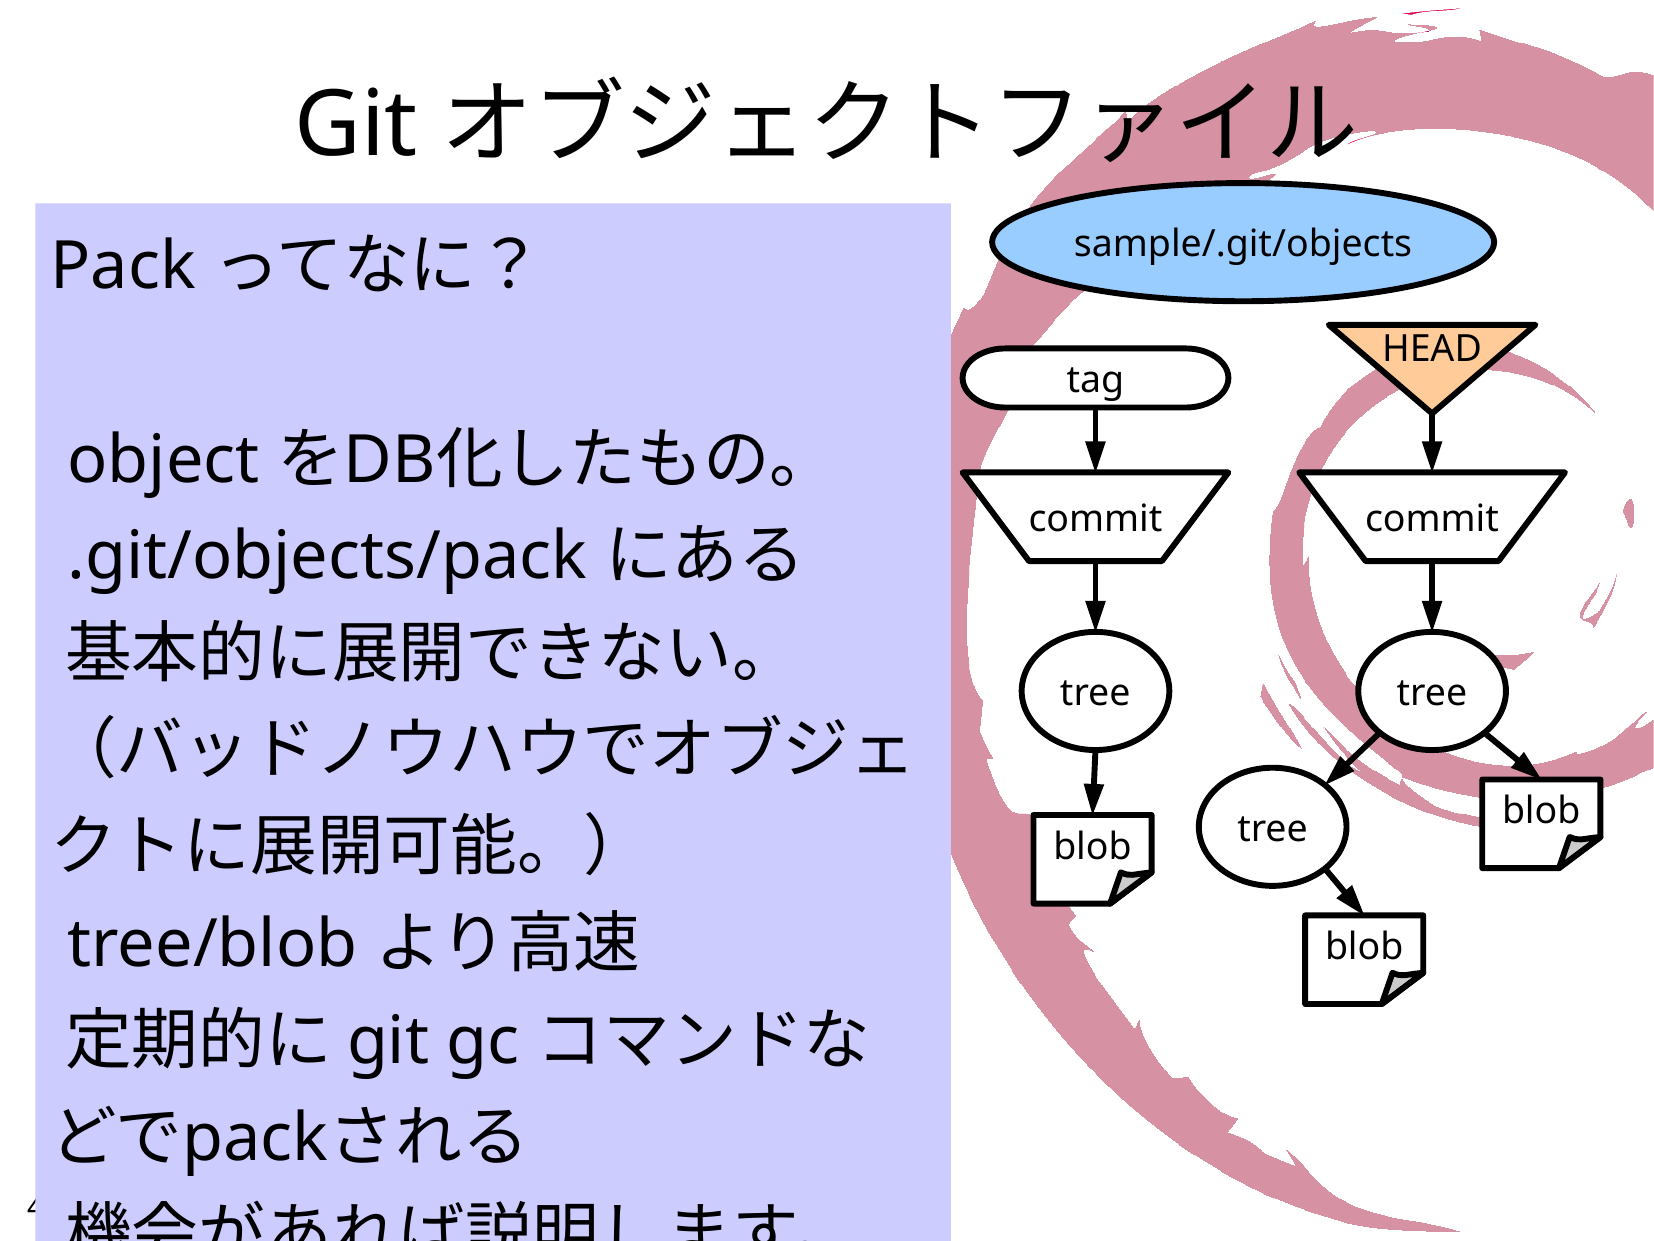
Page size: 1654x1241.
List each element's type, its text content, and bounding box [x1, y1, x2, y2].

text_box blob [1033, 814, 1152, 904]
text_box HEAD [1328, 324, 1536, 413]
text_box commit [962, 472, 1229, 562]
title Git オブジェクトファイル [276, 49, 1378, 257]
text_box Pack ってなに？ object をDB化したもの。 .git/objects/pack にある 基本的に展開できない。（バッドノウハウでオブジェクトに展開可能。） tree/blob より高速 定期的に git gc コマンドなどでpackされる 機会があれば説明します。 [35, 203, 951, 1162]
picture [886, 0, 1654, 1241]
text_box commit [1299, 472, 1566, 562]
text_box blob [1482, 779, 1601, 869]
text_box tag [962, 348, 1229, 408]
text_box tree [1358, 631, 1506, 751]
text_box blob [1305, 915, 1424, 1004]
text_box tree [1198, 767, 1347, 886]
text_box sample/.git/objects [992, 183, 1495, 302]
text_box tree [1021, 631, 1170, 751]
